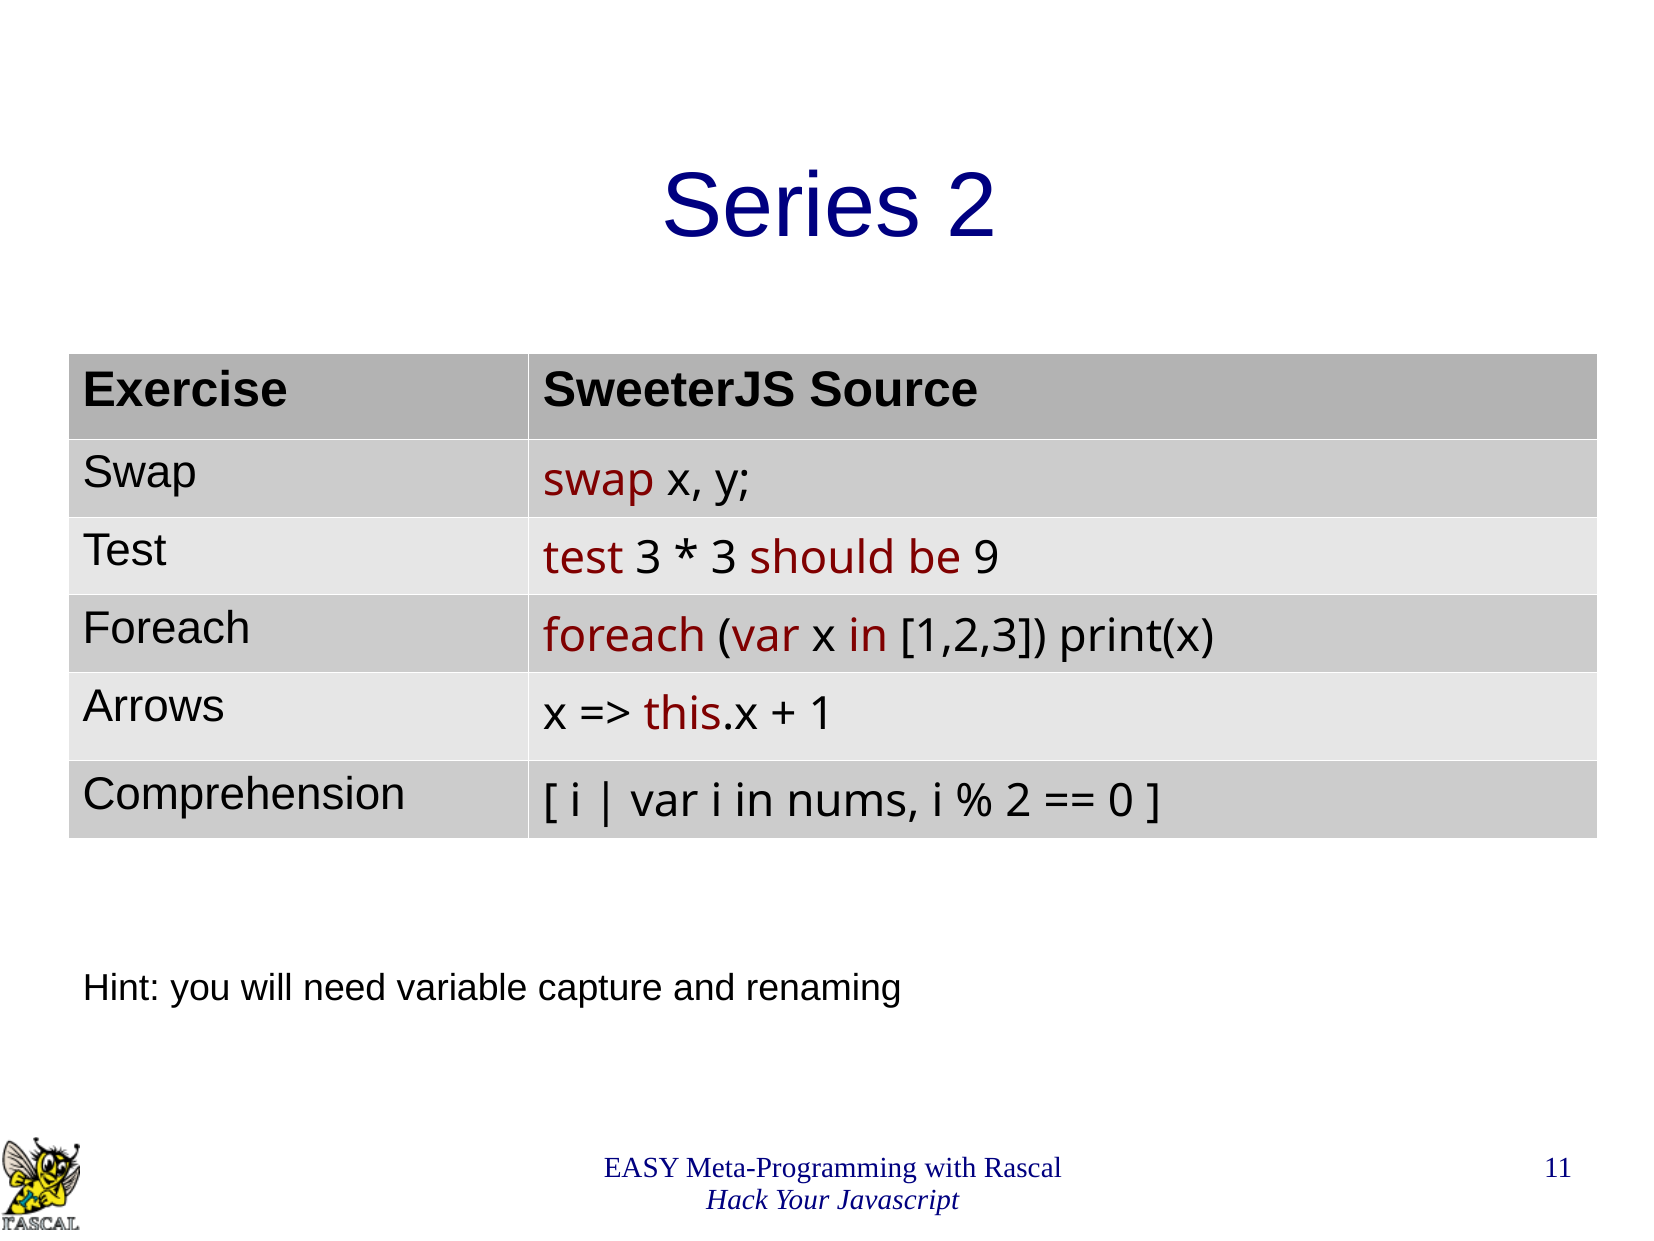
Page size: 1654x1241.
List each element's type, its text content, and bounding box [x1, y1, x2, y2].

table_cell Swap [69, 440, 528, 517]
table_cell Test [69, 518, 528, 594]
table_cell Foreach [69, 595, 528, 672]
table_cell swap x, y; [529, 440, 1597, 517]
table_cell [ i | var i in nums, i % 2 == 0 ] [529, 761, 1597, 838]
table_header SweeterJS Source [529, 354, 1597, 439]
title Series 2 [85, 100, 1574, 308]
table_cell Comprehension [69, 761, 528, 838]
picture [1, 1137, 80, 1230]
table_cell foreach (var x in [1,2,3]) print(x) [529, 595, 1597, 672]
table_cell Arrows [69, 673, 528, 760]
table_cell x => this.x + 1 [529, 673, 1597, 760]
text_box Hint: you will need variable capture and renaming [68, 959, 920, 1016]
table_header Exercise [69, 354, 528, 439]
table_cell test 3 * 3 should be 9 [529, 518, 1597, 594]
